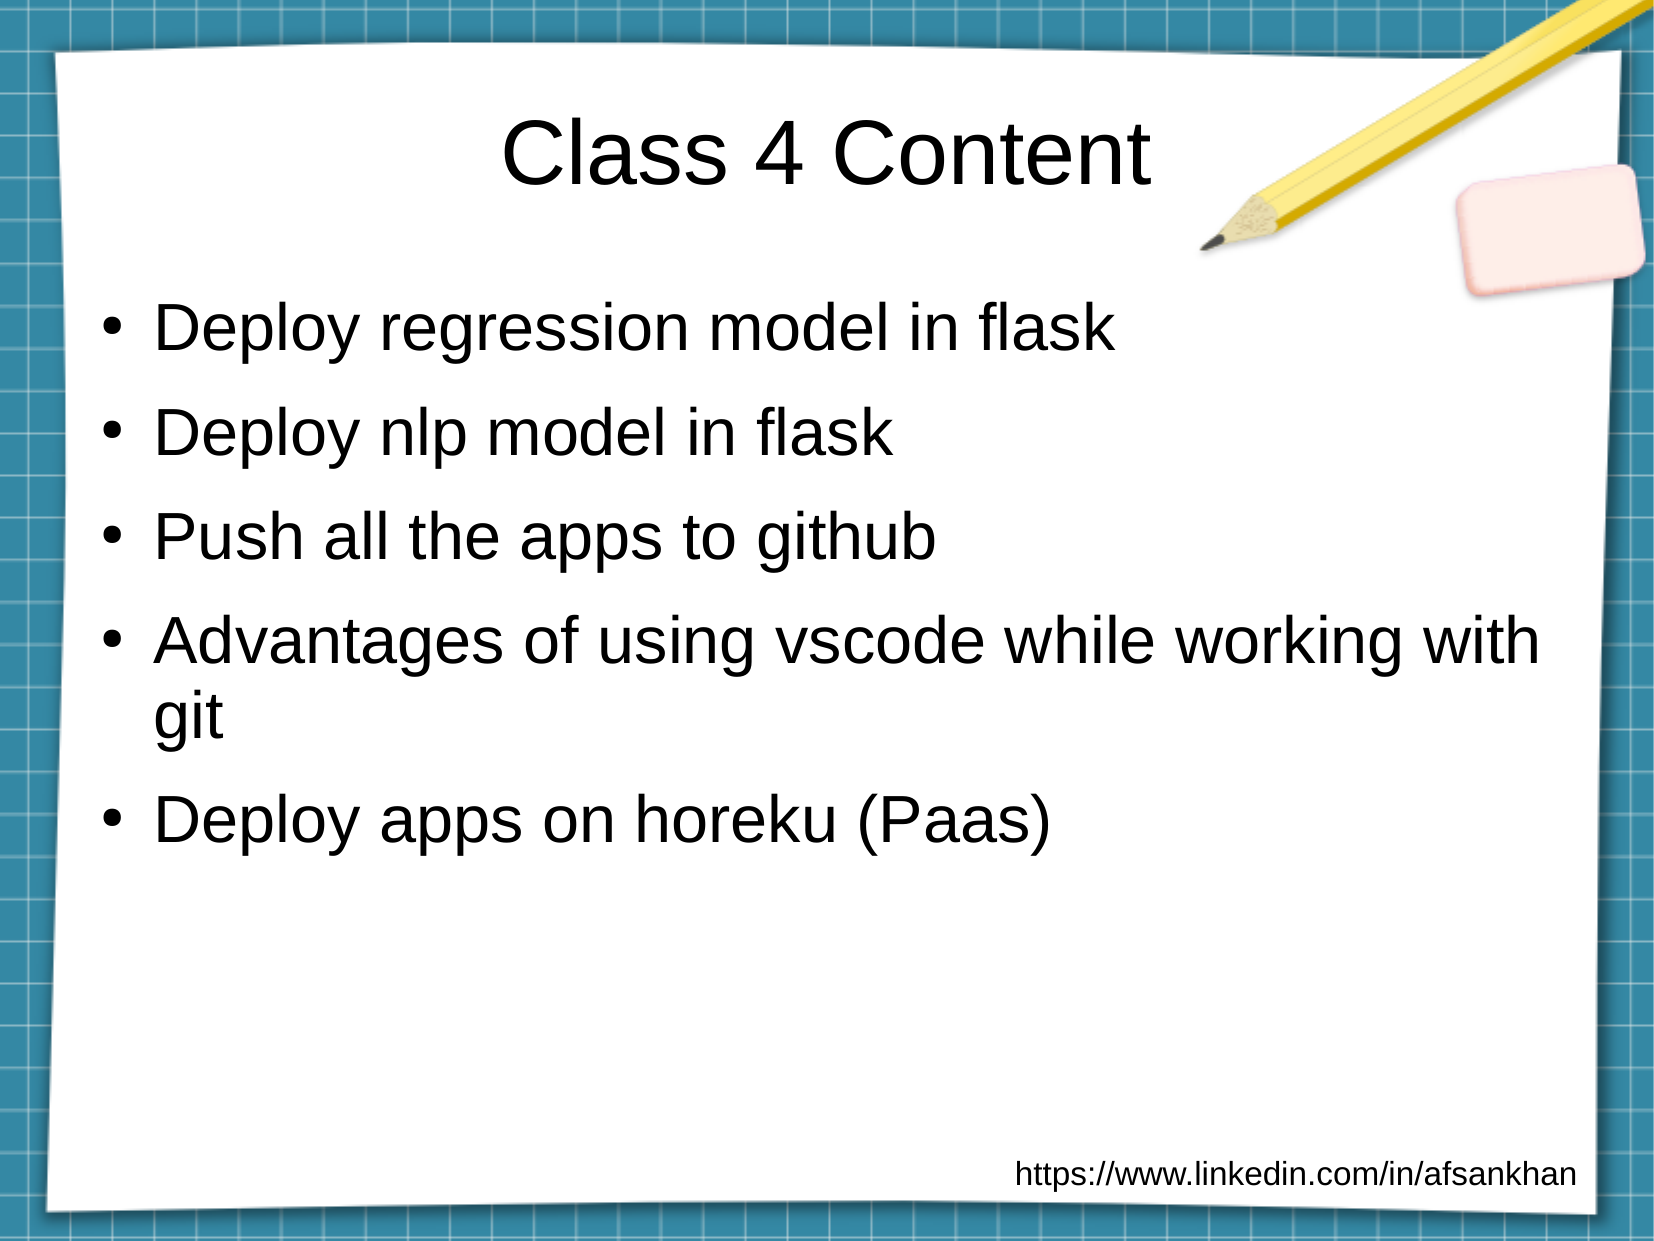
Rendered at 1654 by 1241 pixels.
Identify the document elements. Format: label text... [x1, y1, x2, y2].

picture [0, 0, 1654, 1241]
list Deploy regression model in flask Deploy nlp model in flask Push all the apps to github Advantages of using vscode while working with git Deploy apps on horeku (Paas) [82, 290, 1571, 1010]
title Class 4 Content [82, 49, 1571, 257]
text_box https://www.linkedin.com/in/afsankhan [1000, 1148, 1594, 1201]
